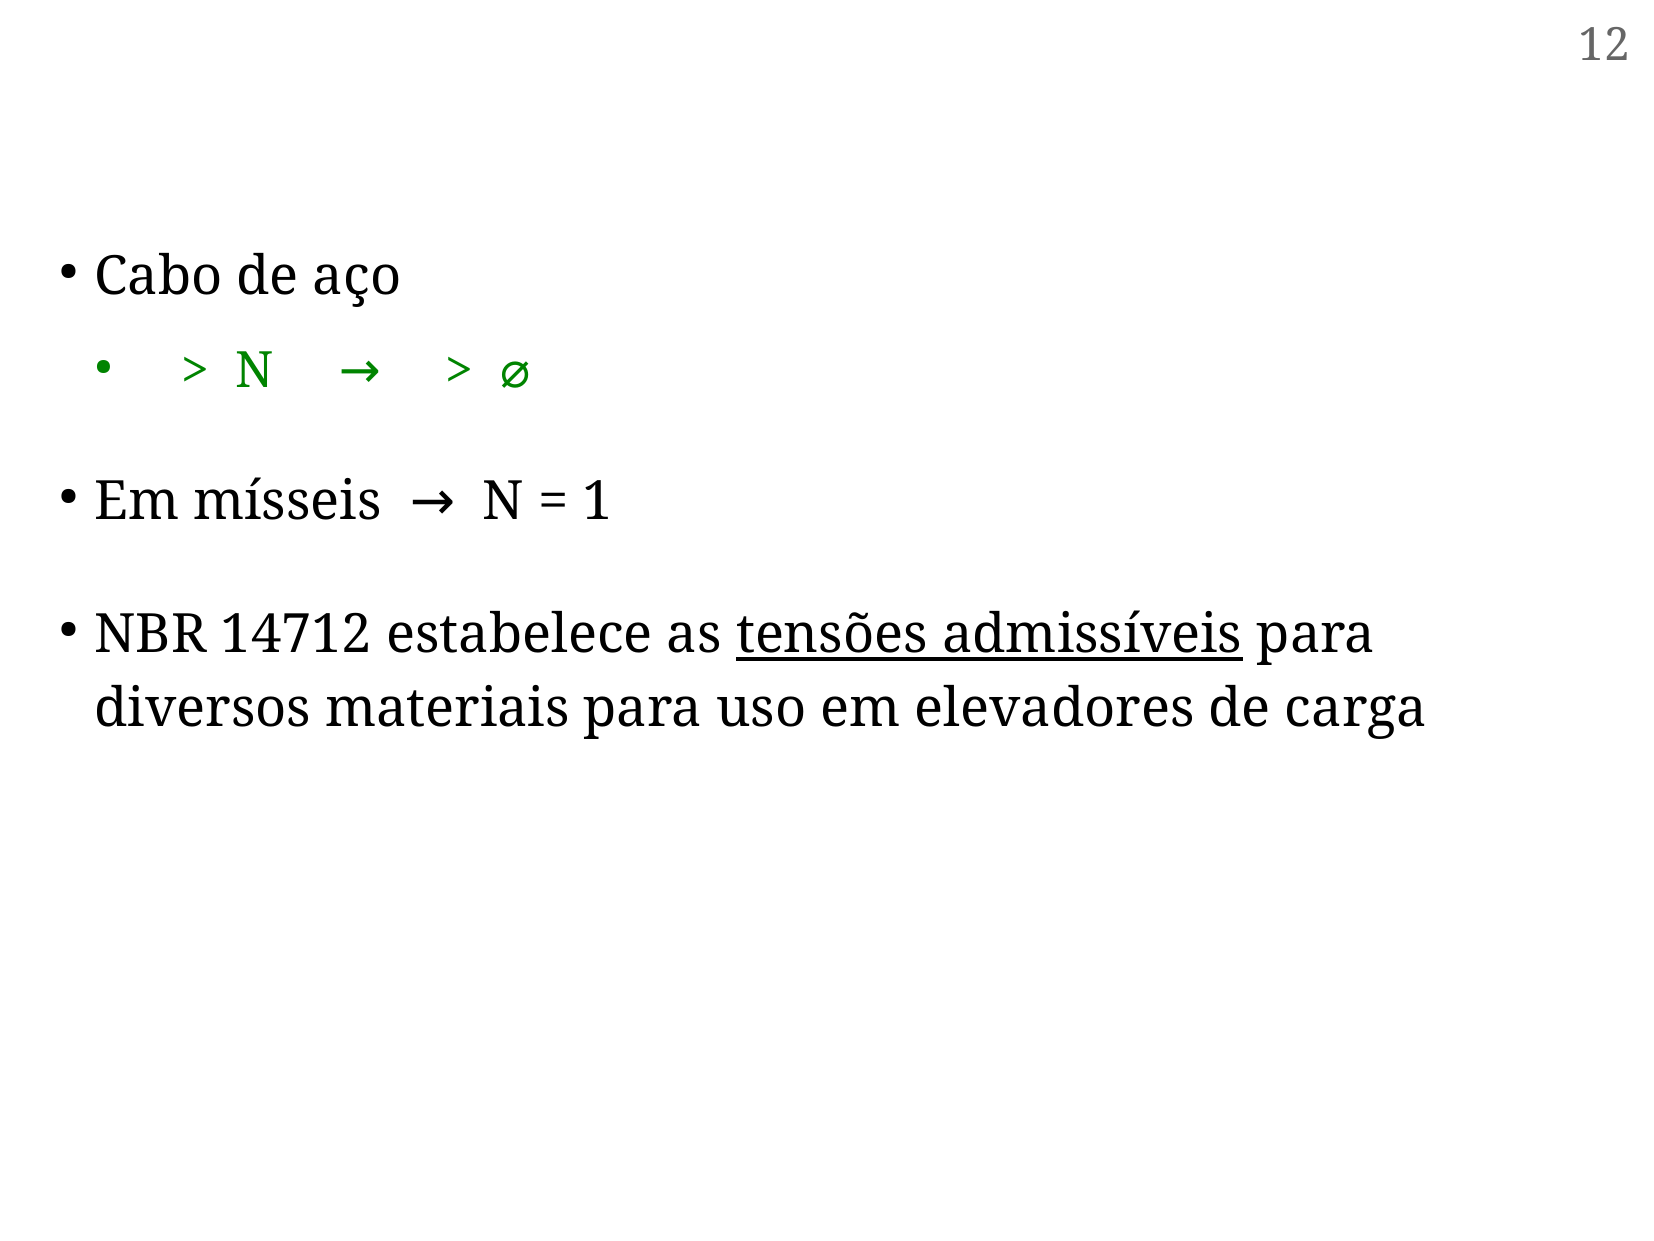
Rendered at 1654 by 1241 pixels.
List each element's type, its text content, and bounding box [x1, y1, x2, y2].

list Cabo de aço > N → > ⌀ Em mísseis → N = 1 NBR 14712 estabelece as tensões admissíveis para diversos materiais para uso em elevadores de carga [59, 236, 1595, 1211]
